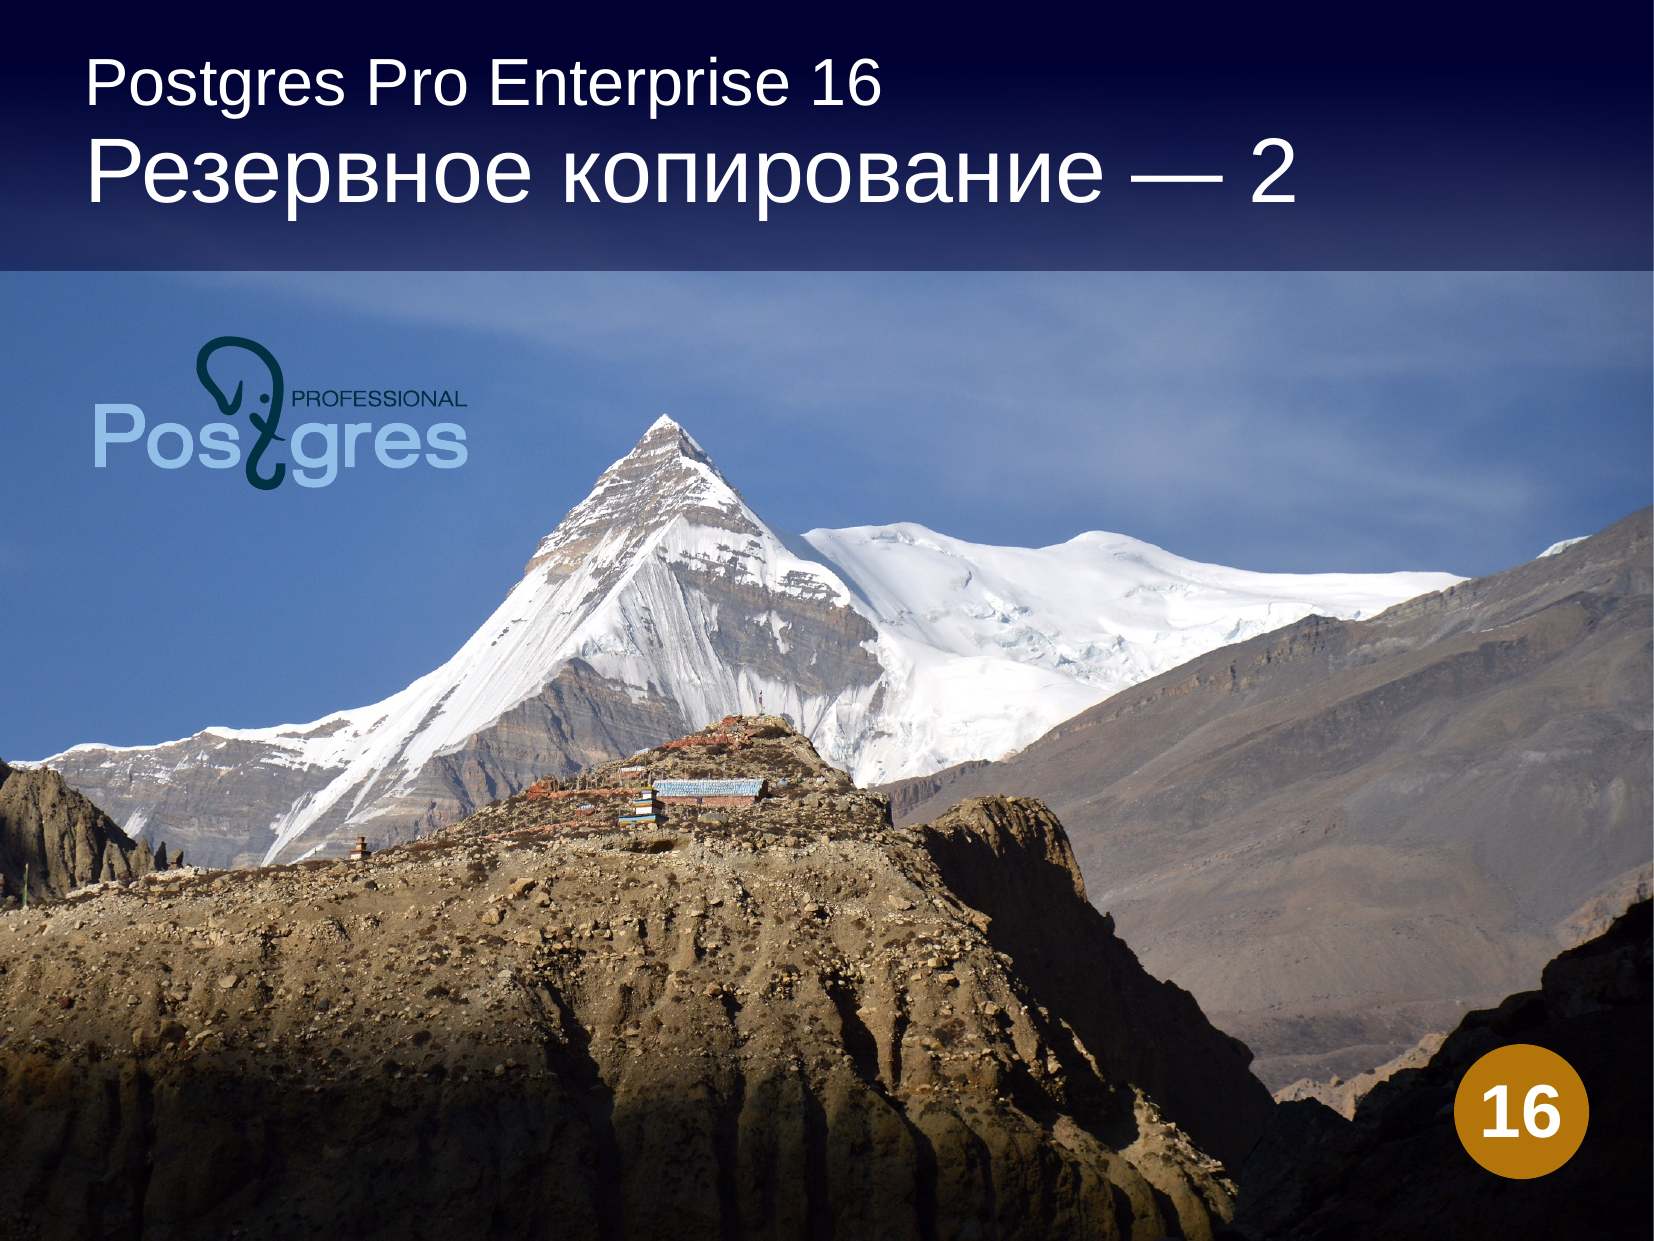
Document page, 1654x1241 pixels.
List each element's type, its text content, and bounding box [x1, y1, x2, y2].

text_box 16 [1454, 1044, 1590, 1180]
title Postgres Pro Enterprise 16 Резервное копирование — 2 [84, 44, 1636, 251]
picture [0, 271, 1654, 1241]
